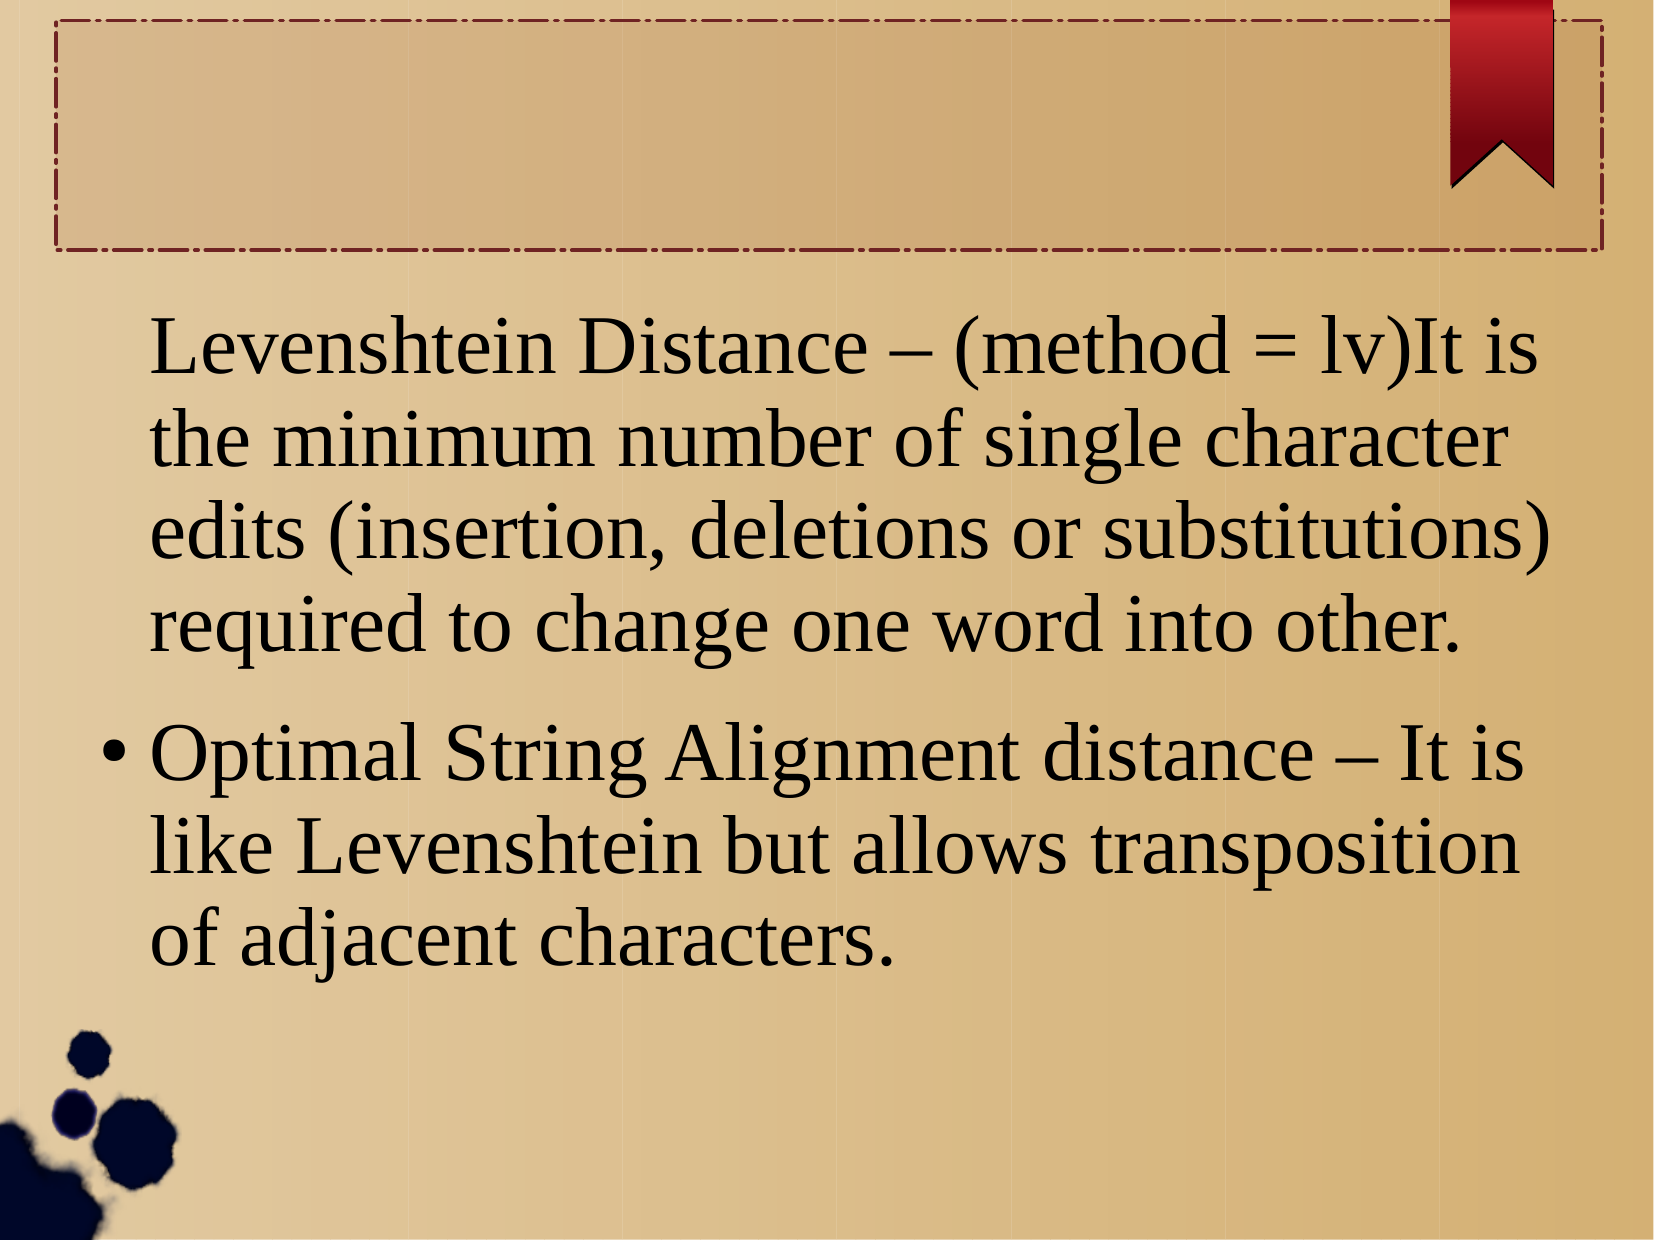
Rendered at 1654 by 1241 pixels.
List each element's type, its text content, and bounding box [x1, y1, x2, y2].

list Levenshtein Distance – (method = lv)It is the minimum number of single character edits (insertion, deletions or substitutions) required to change one word into other. Optimal String Alignment distance – It is like Levenshtein but allows transposition of adjacent characters. [82, 299, 1571, 1019]
